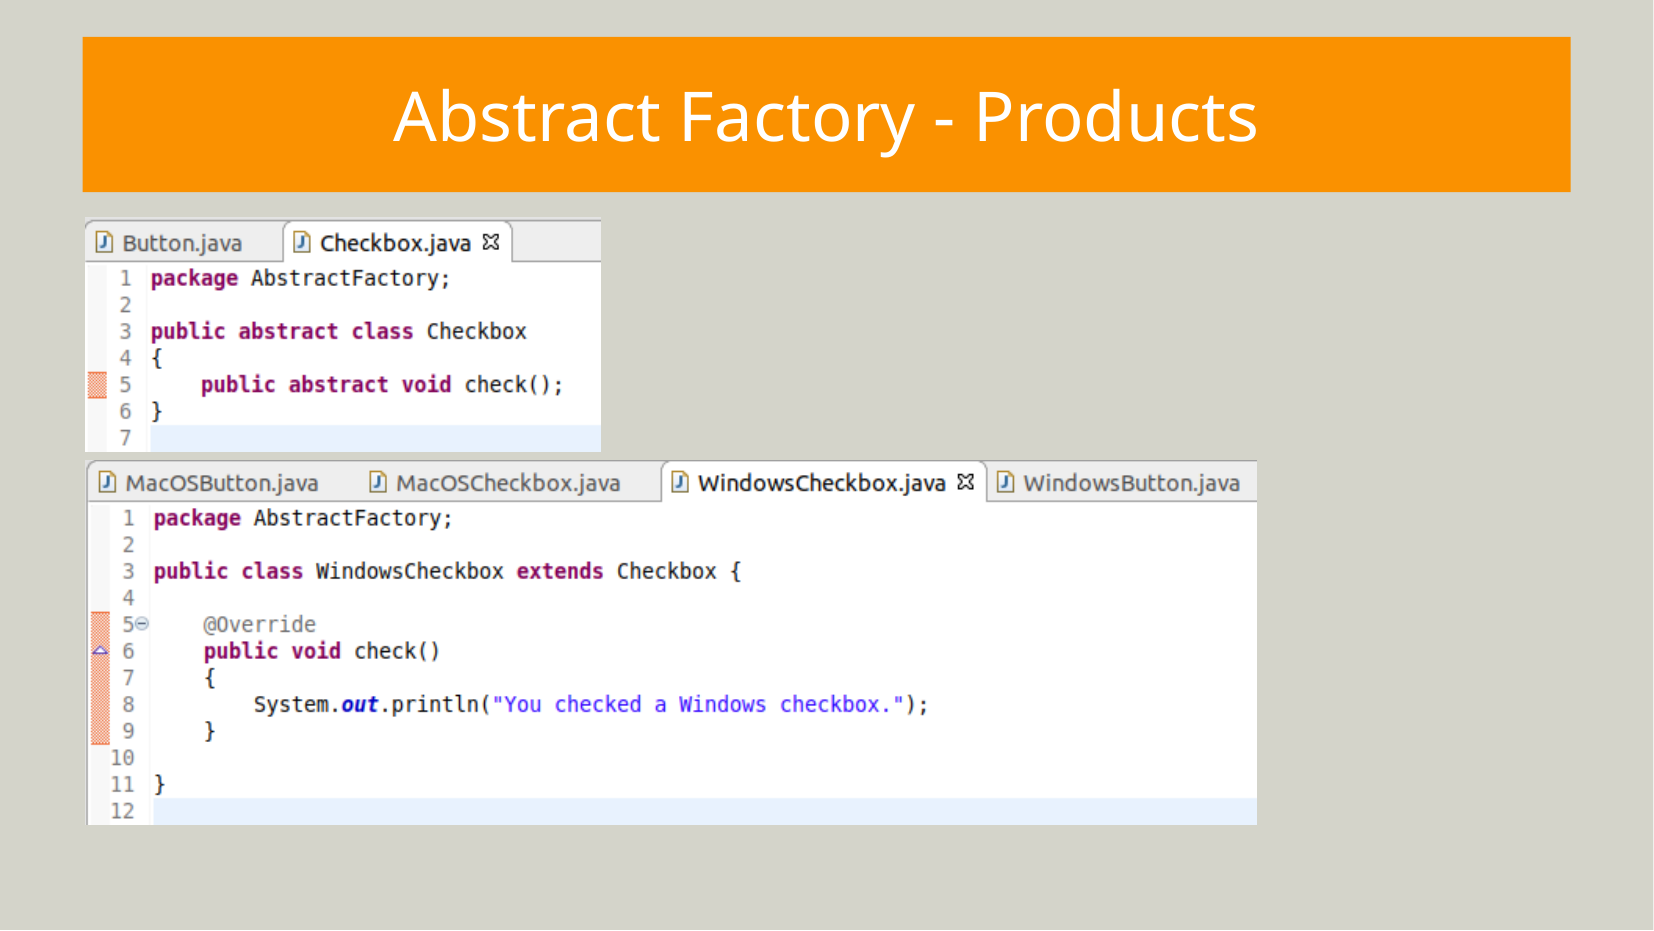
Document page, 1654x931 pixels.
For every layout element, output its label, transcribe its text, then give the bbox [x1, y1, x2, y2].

picture [85, 217, 601, 452]
picture [85, 460, 1257, 826]
title Abstract Factory - Products [82, 36, 1571, 193]
